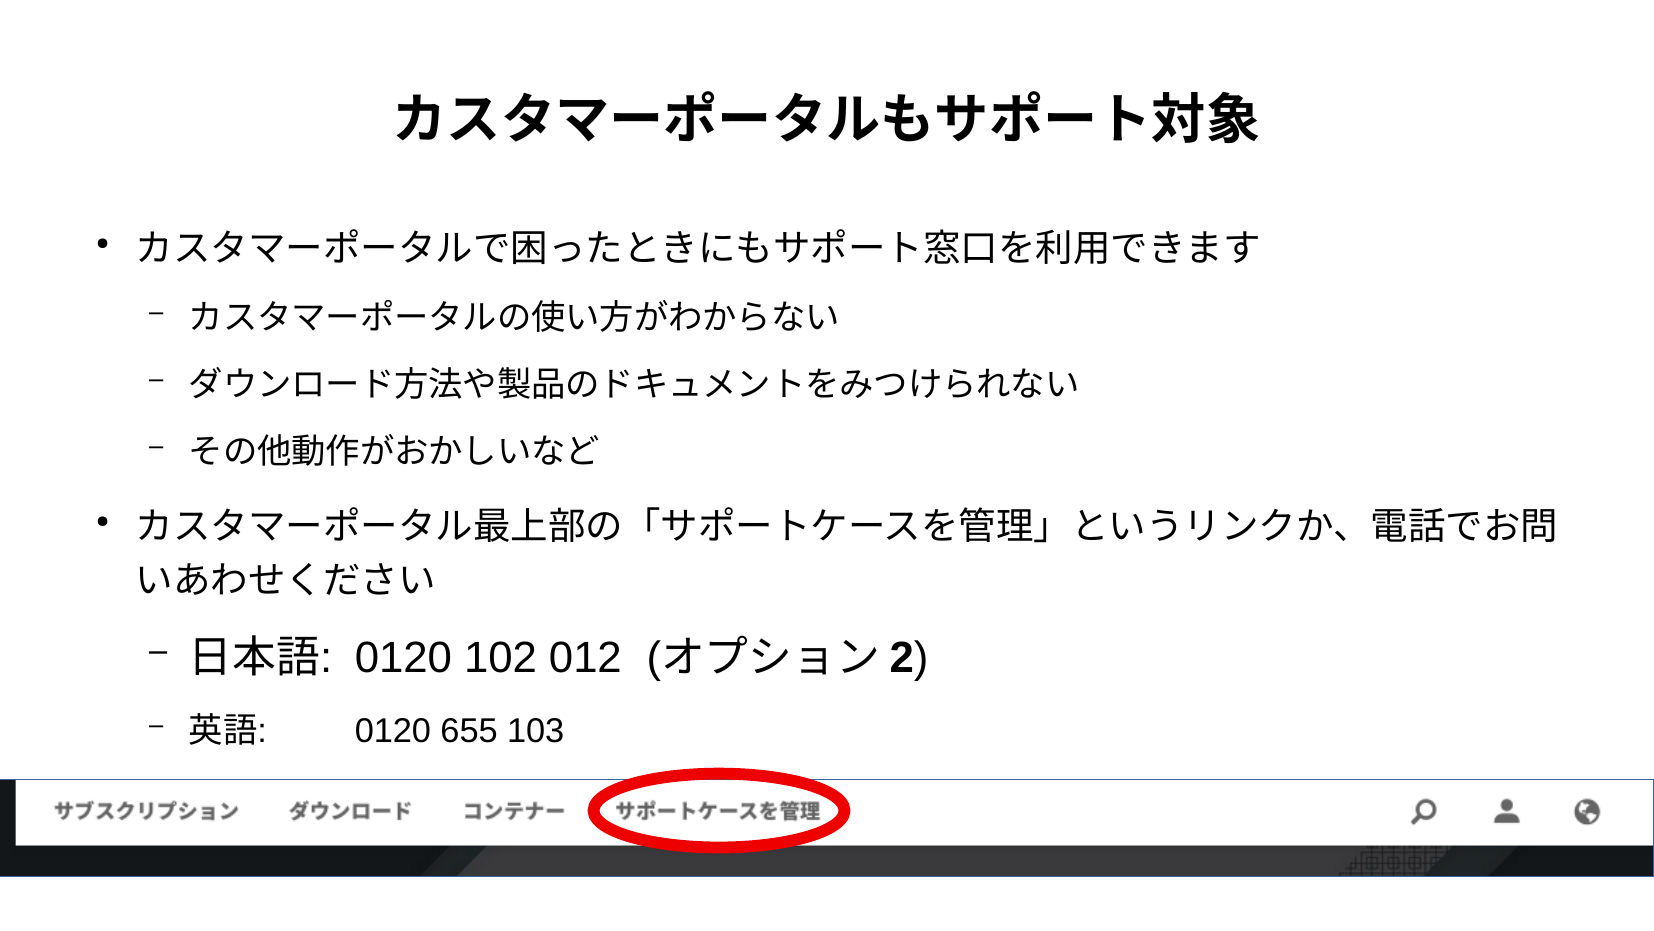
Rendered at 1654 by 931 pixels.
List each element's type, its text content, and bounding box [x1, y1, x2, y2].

title カスタマーポータルもサポート対象 [82, 0, 1571, 217]
picture [0, 779, 1654, 877]
picture [600, 780, 838, 841]
list カスタマーポータルで困ったときにもサポート窓口を利用できます カスタマーポータルの使い方がわからない ダウンロード方法や製品のドキュメントをみつけられない その他動作がおかしいなど カスタマーポータル最上部の「サポートケースを管理」というリンクか、電話でお問いあわせください 日本語: 0120 102 012 (オプション 2) 英語: 0120 655 103 [82, 217, 1571, 758]
